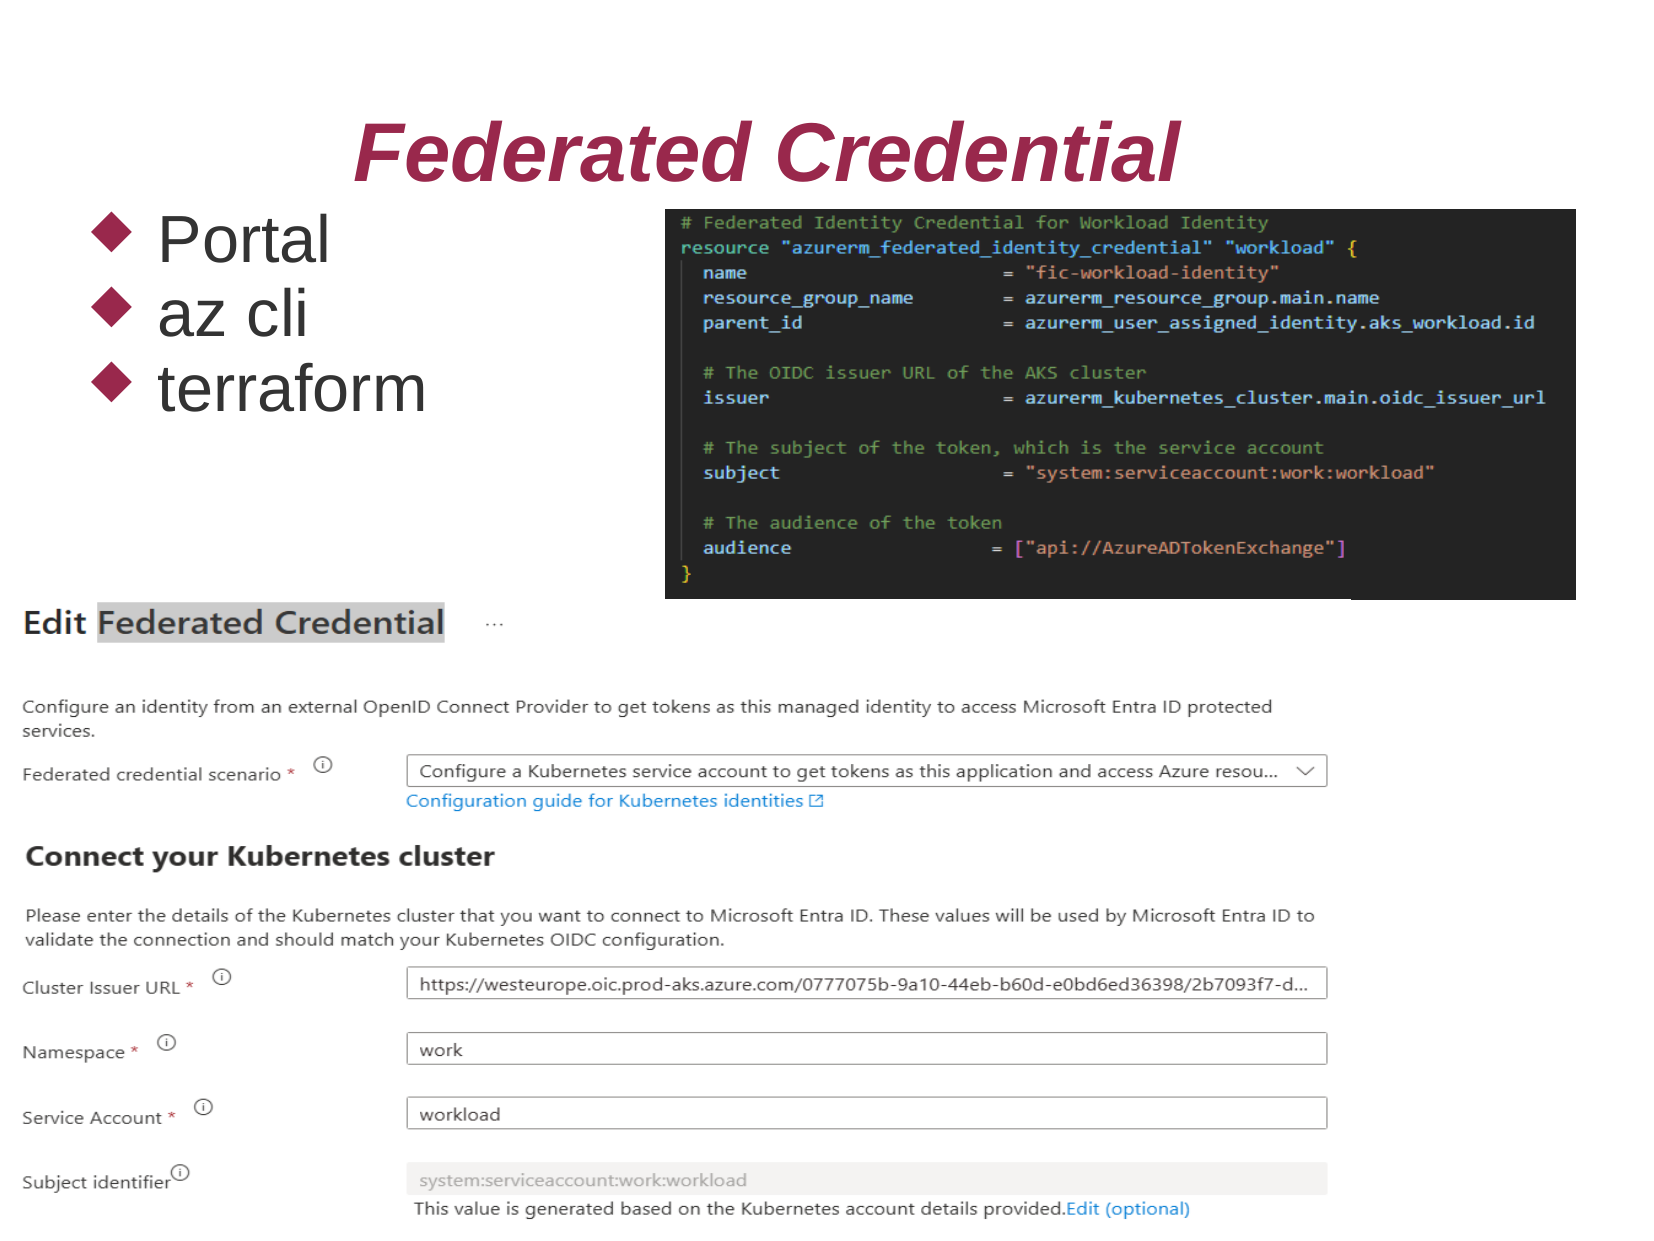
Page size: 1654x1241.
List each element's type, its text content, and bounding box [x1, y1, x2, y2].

list Portal az cli terraform [75, 201, 451, 481]
title Federated Credential [59, 49, 1418, 257]
picture [15, 209, 1576, 1231]
